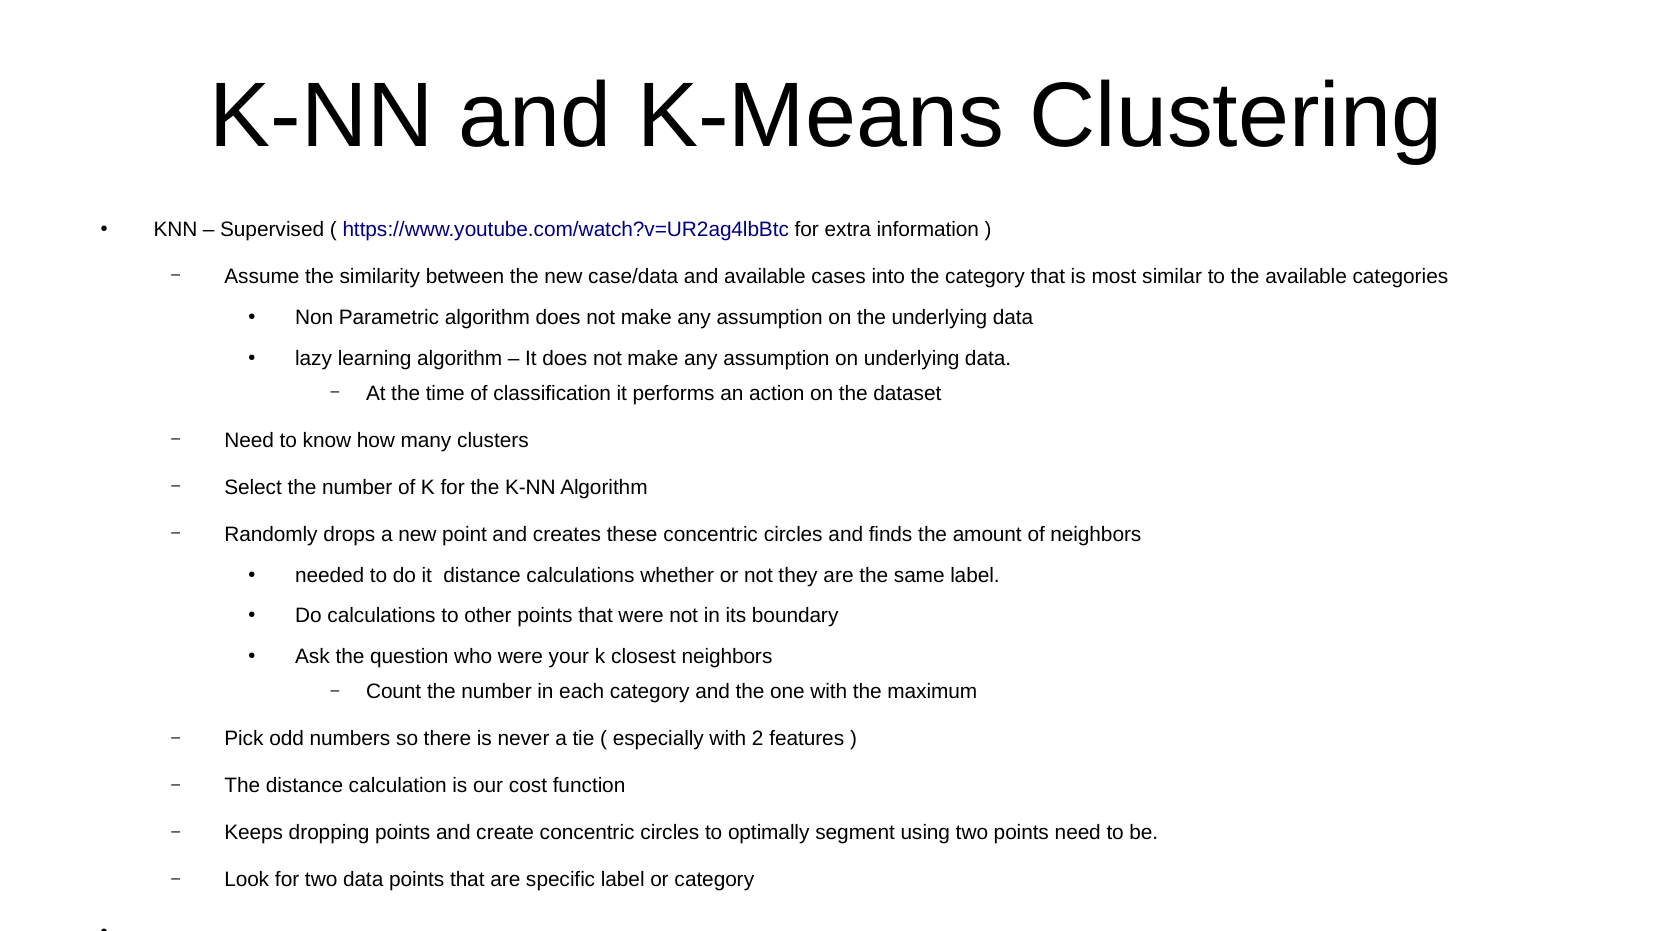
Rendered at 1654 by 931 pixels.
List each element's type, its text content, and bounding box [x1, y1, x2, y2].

title K-NN and K-Means Clustering [82, 37, 1571, 193]
list KNN – Supervised ( https://www.youtube.com/watch?v=UR2ag4lbBtc for extra information ) Assume the similarity between the new case/data and available cases into the category that is most similar to the available categories Non Parametric algorithm does not make any assumption on the underlying data lazy learning algorithm – It does not make any assumption on underlying data. At the time of classification it performs an action on the dataset Need to know how many clusters Select the number of K for the K-NN Algorithm Randomly drops a new point and creates these concentric circles and finds the amount of neighbors needed to do it distance calculations whether or not they are the same label. Do calculations to other points that were not in its boundary Ask the question who were your k closest neighbors Count the number in each category and the one with the maximum Pick odd numbers so there is never a tie ( especially with 2 features ) The distance calculation is our cost function Keeps dropping points and create concentric circles to optimally segment using two points need to be. Look for two data points that are specific label or category [82, 217, 1621, 901]
